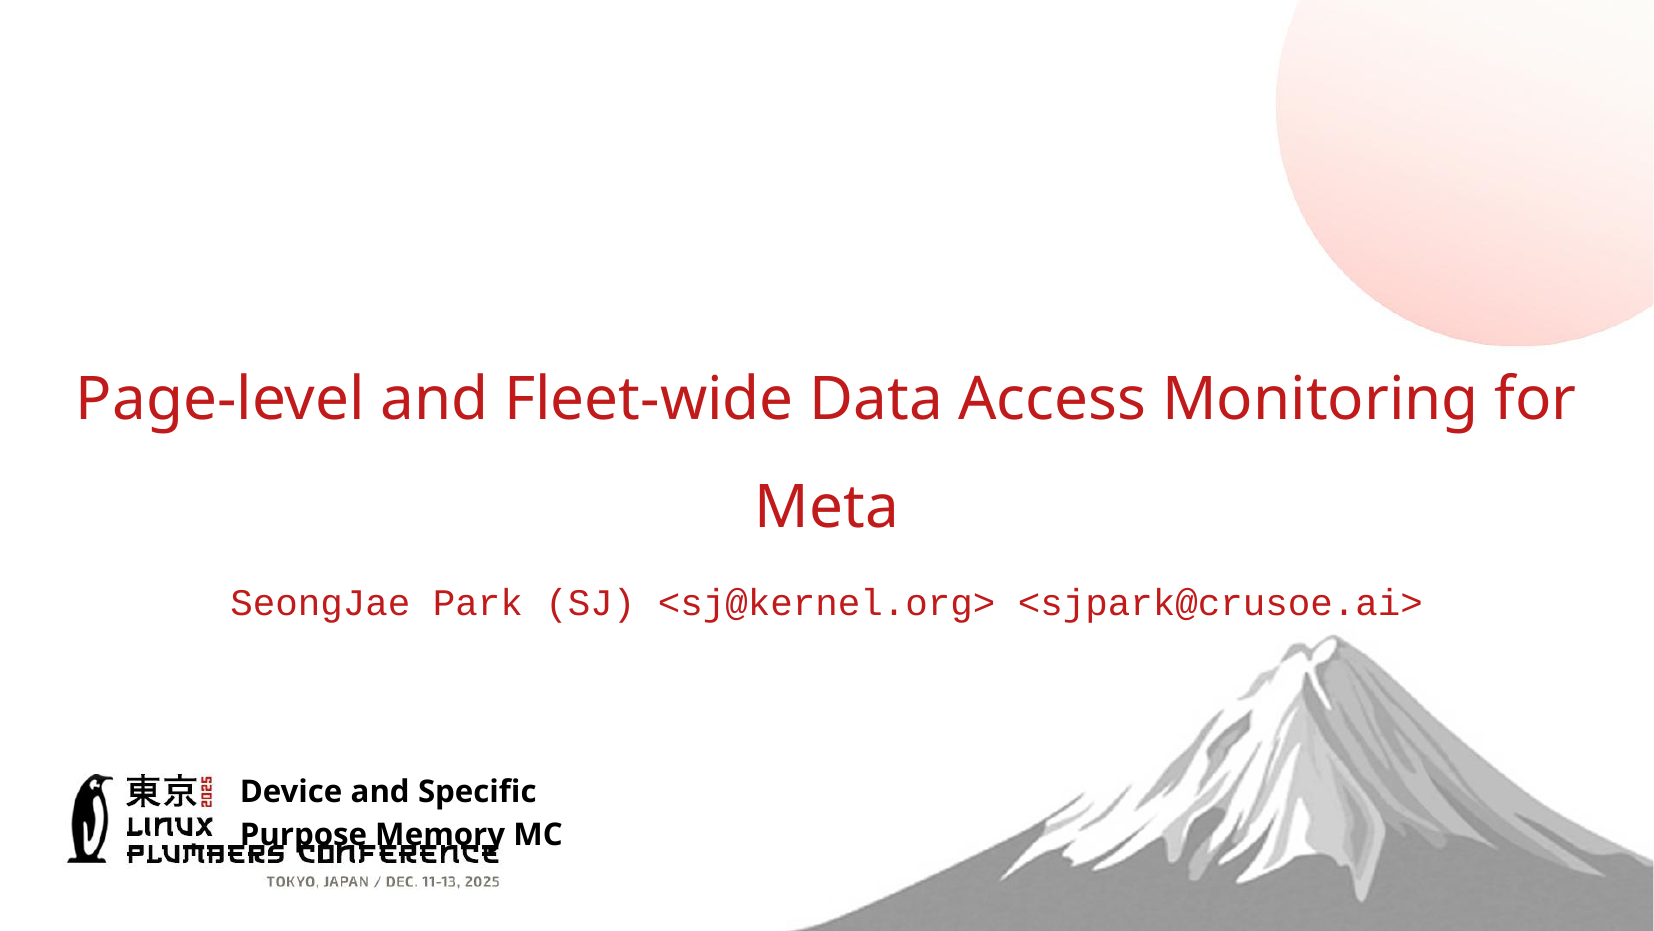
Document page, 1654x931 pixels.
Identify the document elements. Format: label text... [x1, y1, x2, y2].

picture [0, 0, 1654, 931]
text_box Device and Specific Purpose Memory MC [225, 761, 676, 849]
title Page-level and Fleet-wide Data Access Monitoring for Meta [0, 317, 1653, 543]
title SeongJae Park (SJ) <sj@kernel.org> <sjpark@crusoe.ai> [0, 556, 1653, 626]
